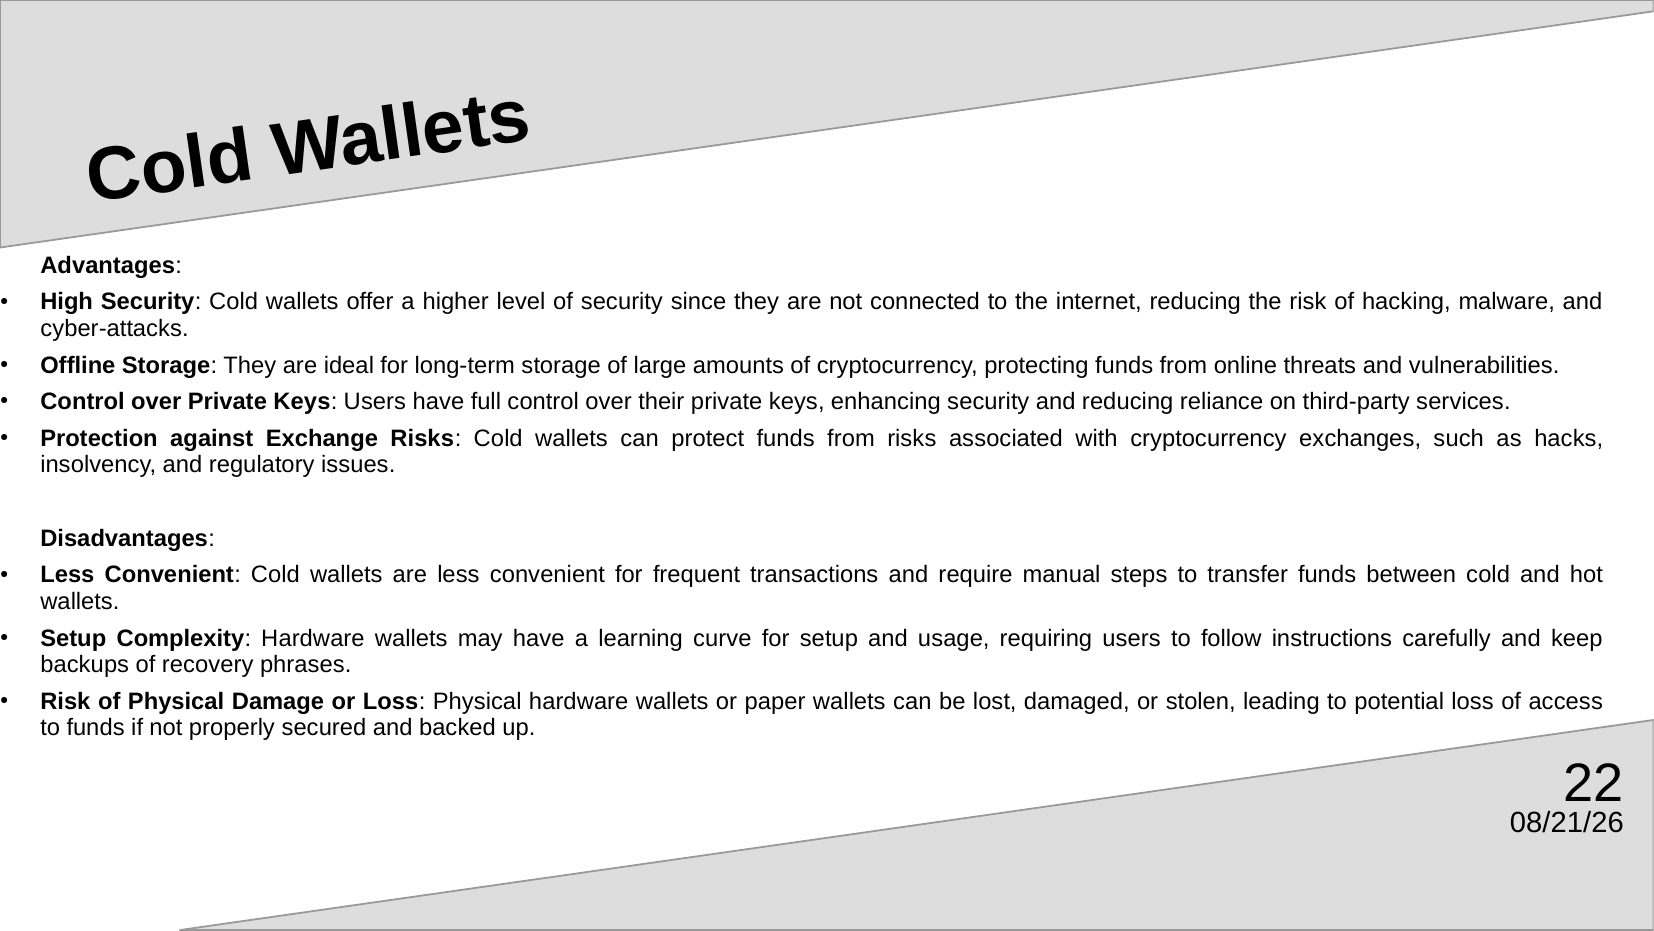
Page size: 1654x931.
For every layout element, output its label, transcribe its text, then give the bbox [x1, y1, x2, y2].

list Advantages: High Security: Cold wallets offer a higher level of security since they are not connected to the internet, reducing the risk of hacking, malware, and cyber-attacks. Offline Storage: They are ideal for long-term storage of large amounts of cryptocurrency, protecting funds from online threats and vulnerabilities. Control over Private Keys: Users have full control over their private keys, enhancing security and reducing reliance on third-party services. Protection against Exchange Risks: Cold wallets can protect funds from risks associated with cryptocurrency exchanges, such as hacks, insolvency, and regulatory issues. Disadvantages: Less Convenient: Cold wallets are less convenient for frequent transactions and require manual steps to transfer funds between cold and hot wallets. Setup Complexity: Hardware wallets may have a learning curve for setup and usage, requiring users to follow instructions carefully and keep backups of recovery phrases. Risk of Physical Damage or Loss: Physical hardware wallets or paper wallets can be lost, damaged, or stolen, leading to potential loss of access to funds if not properly secured and backed up. [0, 251, 1606, 751]
title Cold Wallets [3, 0, 1406, 251]
